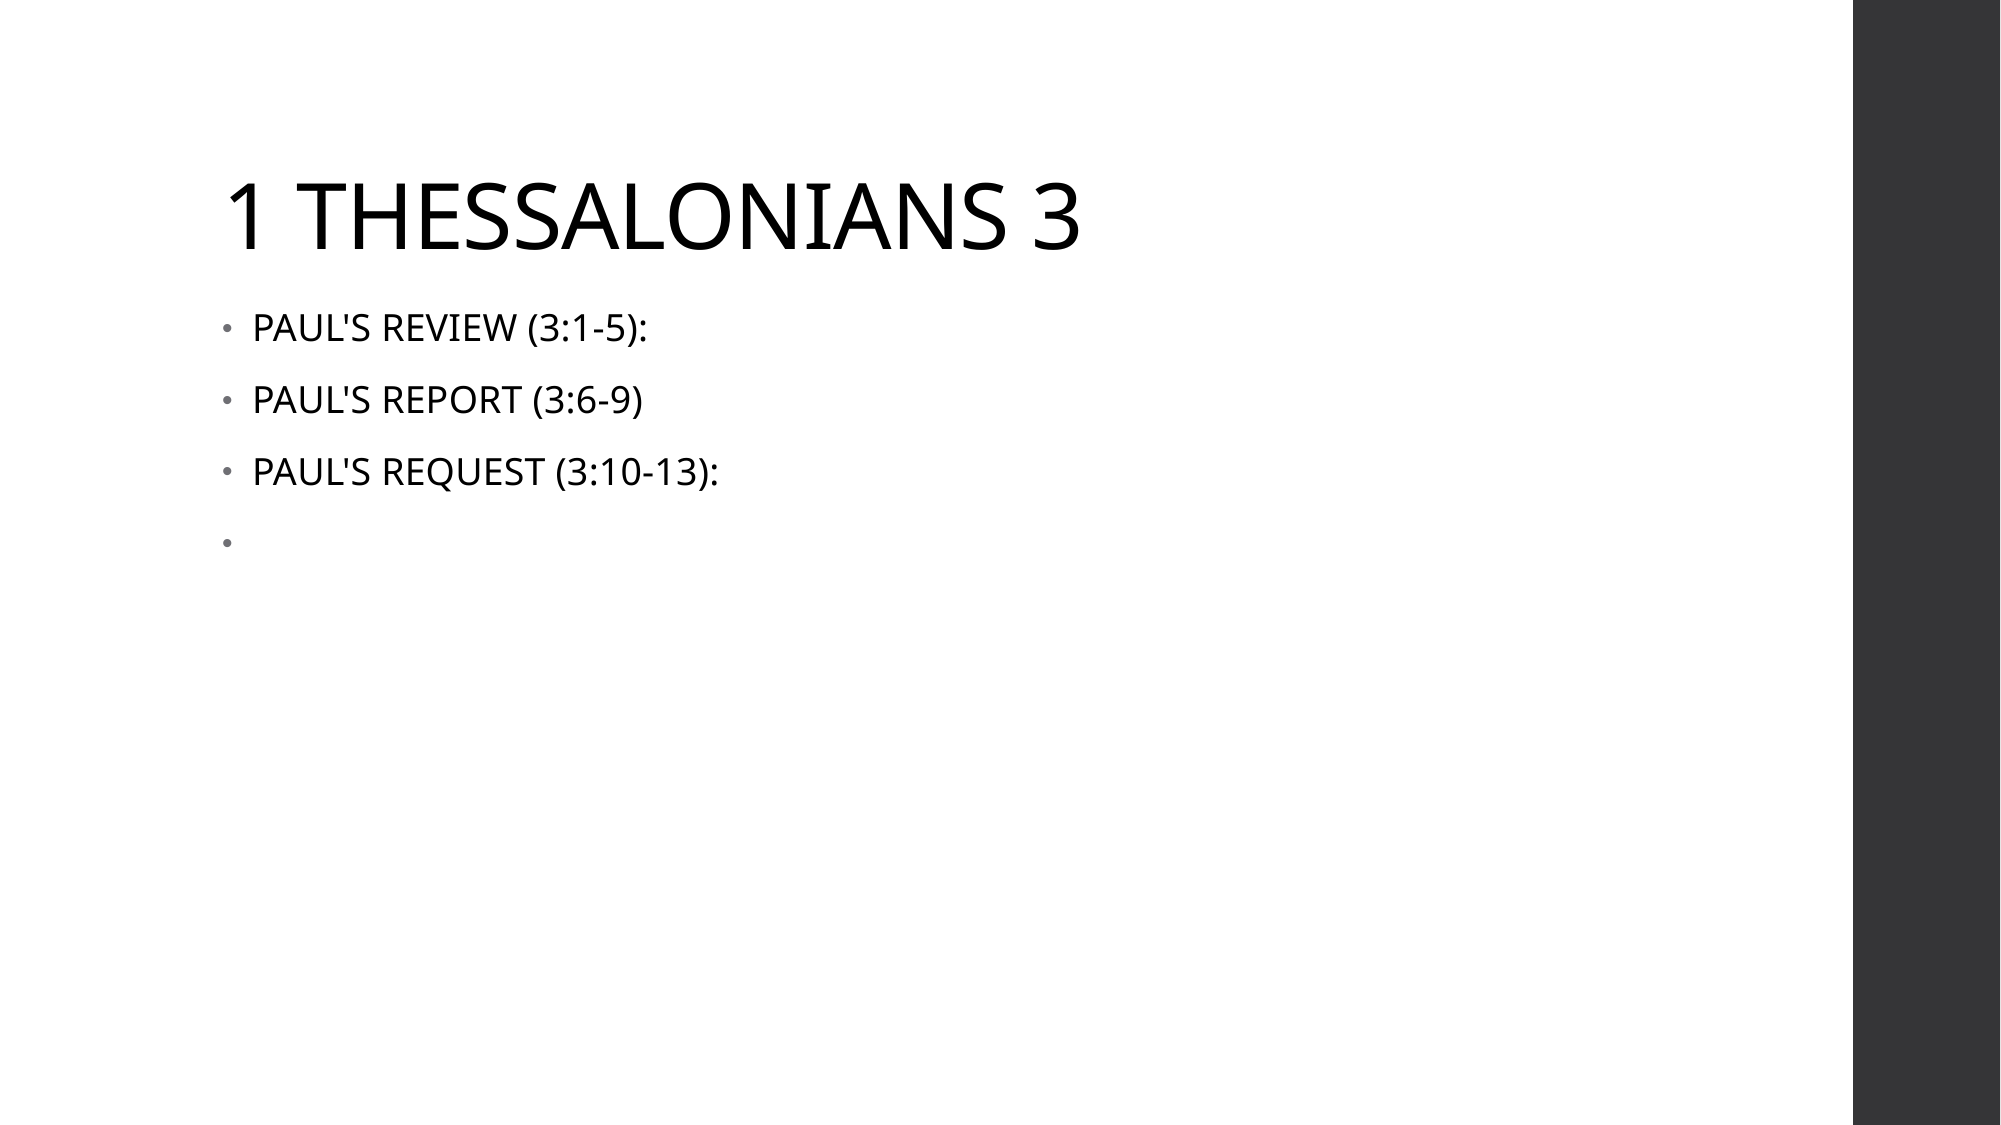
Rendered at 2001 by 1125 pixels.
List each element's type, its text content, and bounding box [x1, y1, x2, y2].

list PAUL'S REVIEW (3:1-5): PAUL'S REPORT (3:6-9) PAUL'S REQUEST (3:10-13): [206, 299, 1617, 1014]
title 1 THESSALONIANS 3 [206, 60, 1797, 278]
